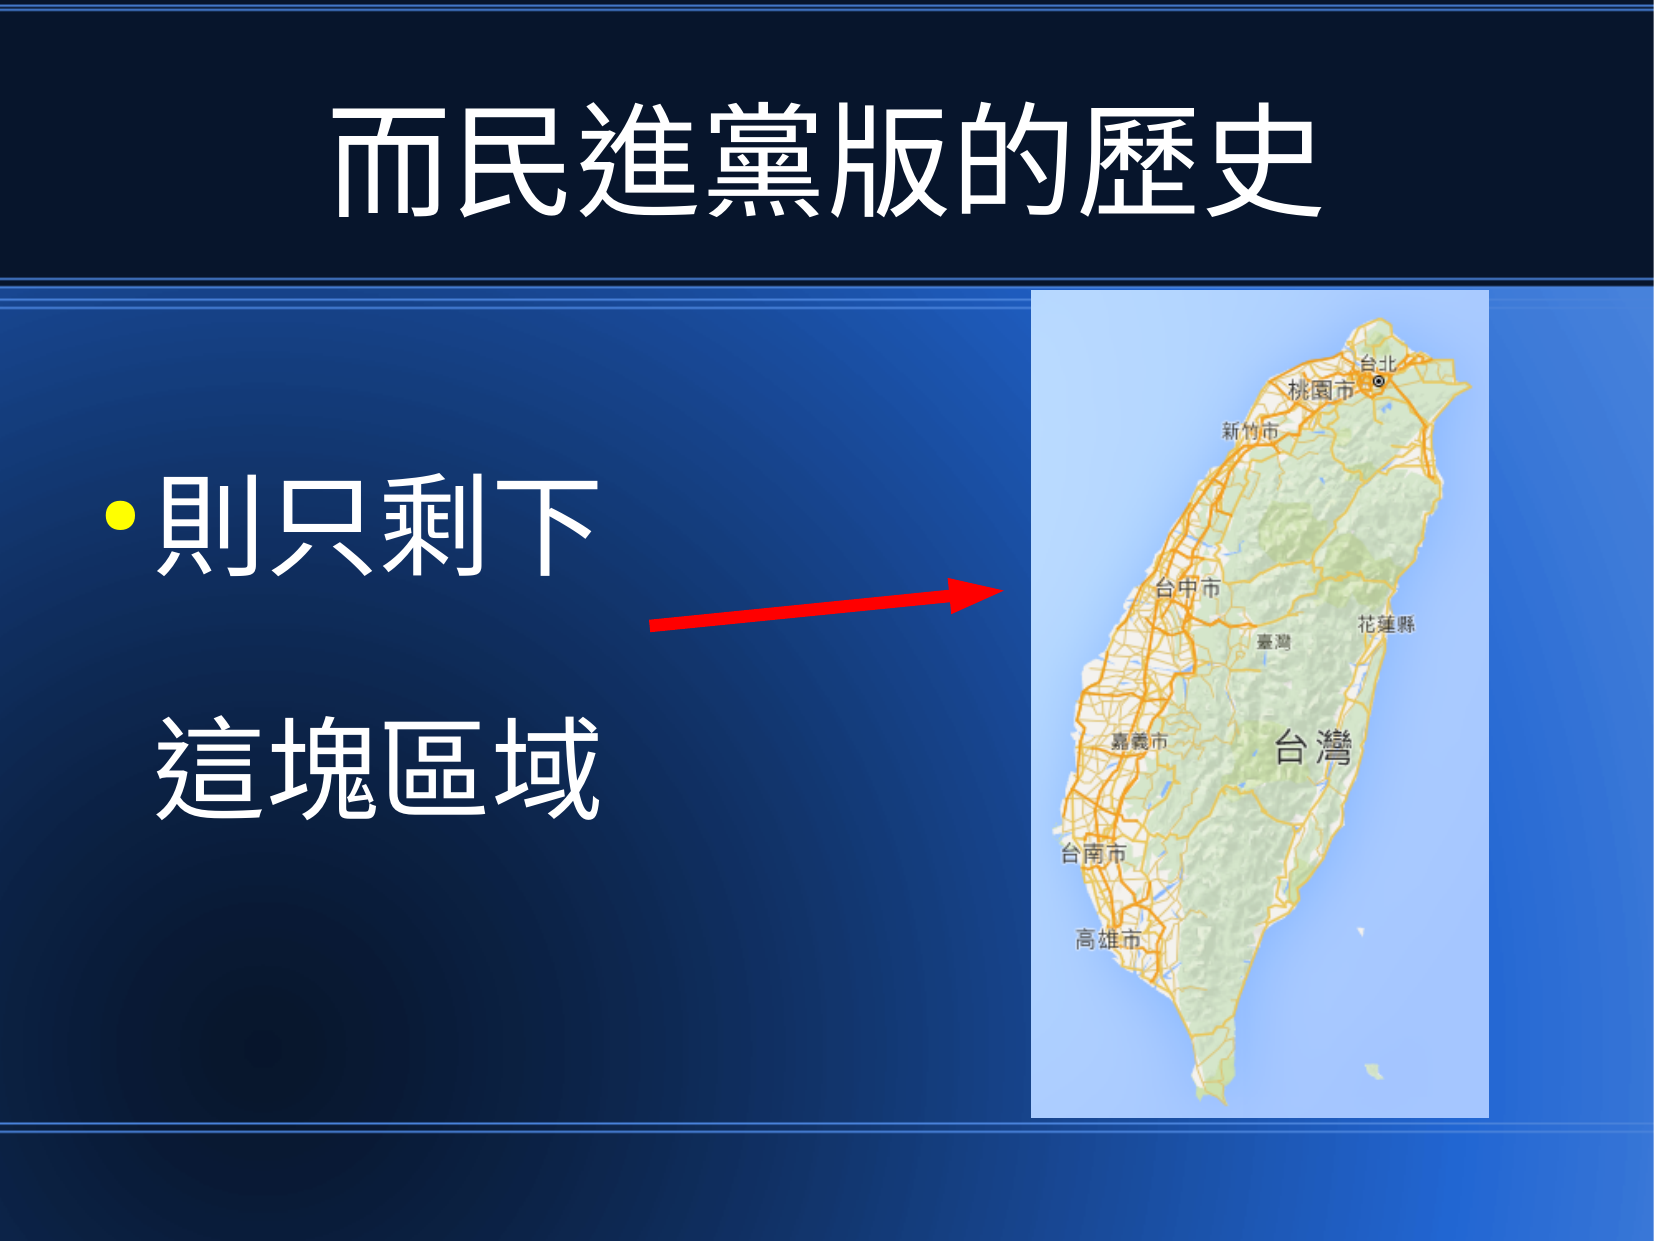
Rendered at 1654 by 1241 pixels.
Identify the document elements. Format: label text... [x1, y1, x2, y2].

title 而民進黨版的歷史 [82, 49, 1571, 257]
picture [0, 0, 1654, 1241]
list 則只剩下 這塊區域 [82, 355, 1571, 1241]
